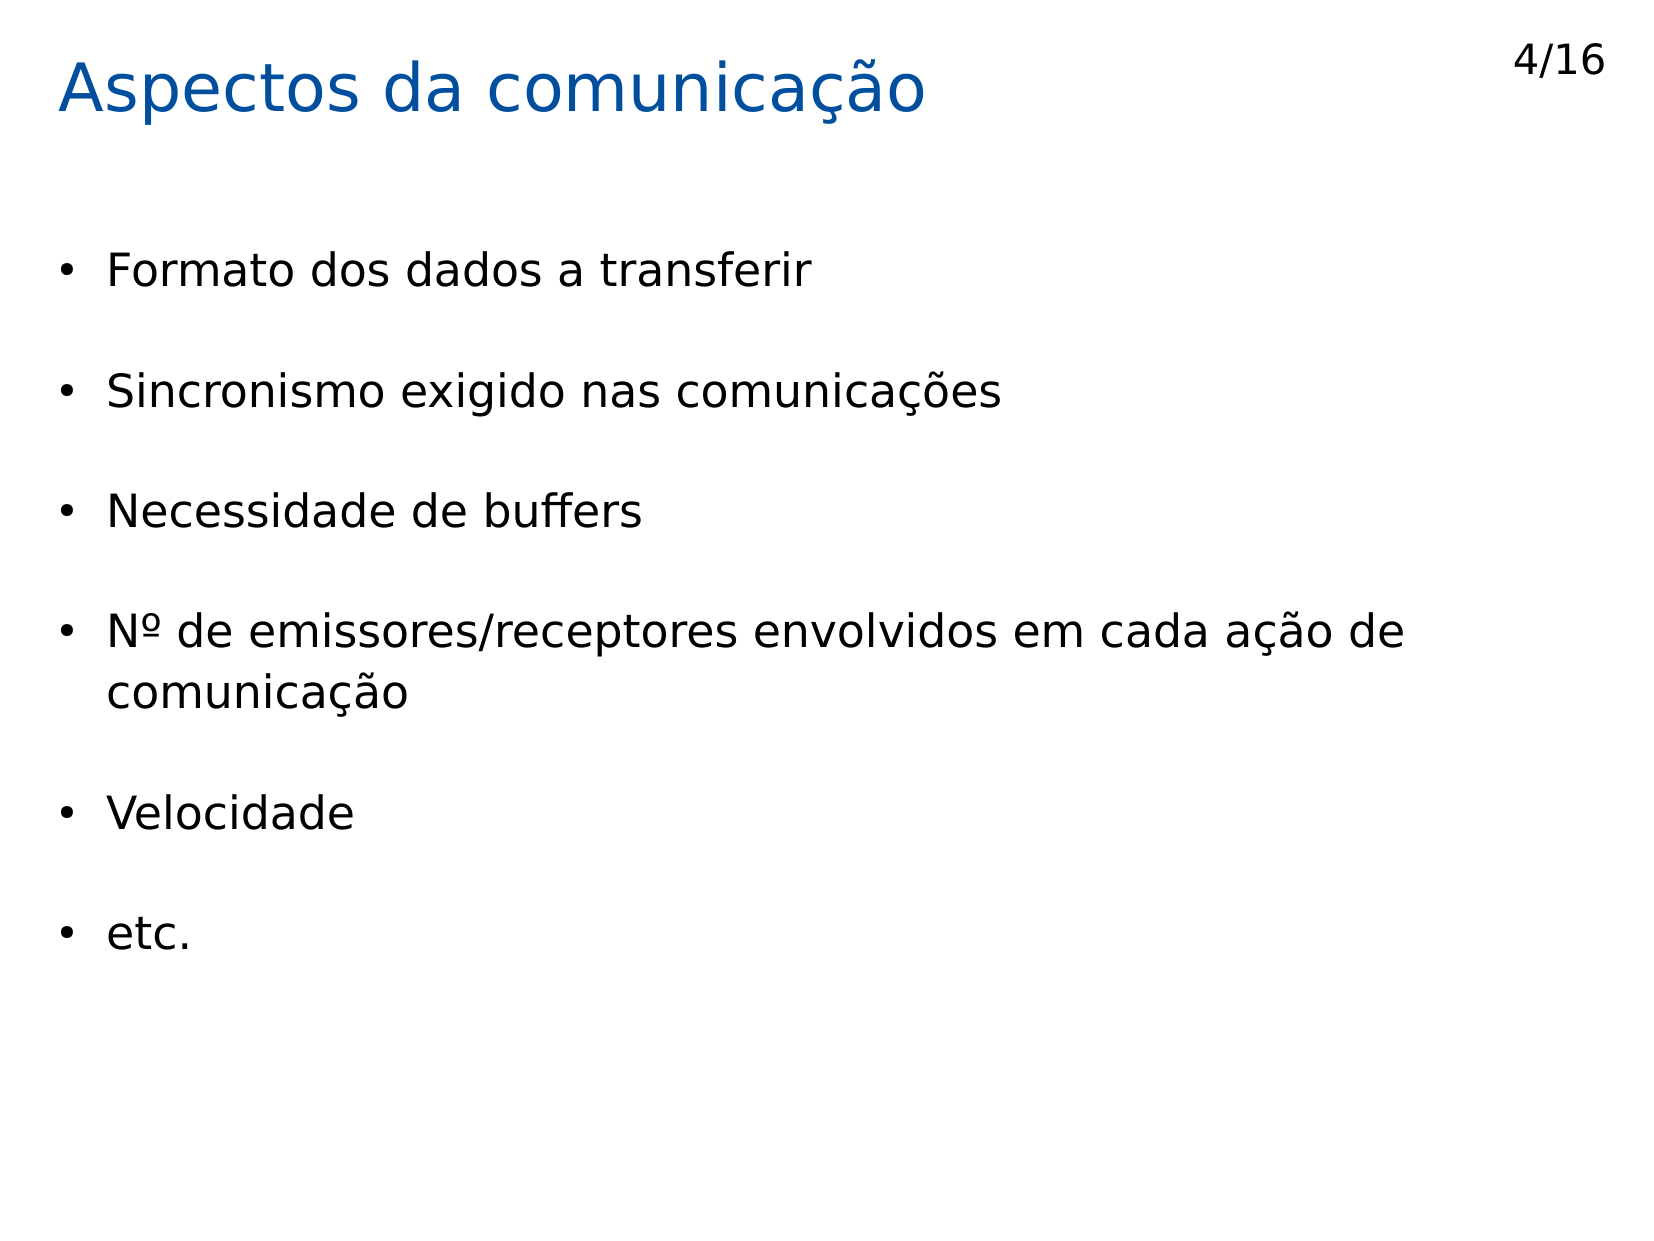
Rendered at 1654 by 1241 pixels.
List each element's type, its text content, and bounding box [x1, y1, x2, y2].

list Formato dos dados a transferir Sincronismo exigido nas comunicações Necessidade de buffers Nº de emissores/receptores envolvidos em cada ação de comunicação Velocidade etc. [59, 236, 1595, 1211]
title Aspectos da comunicação [59, 29, 1459, 148]
